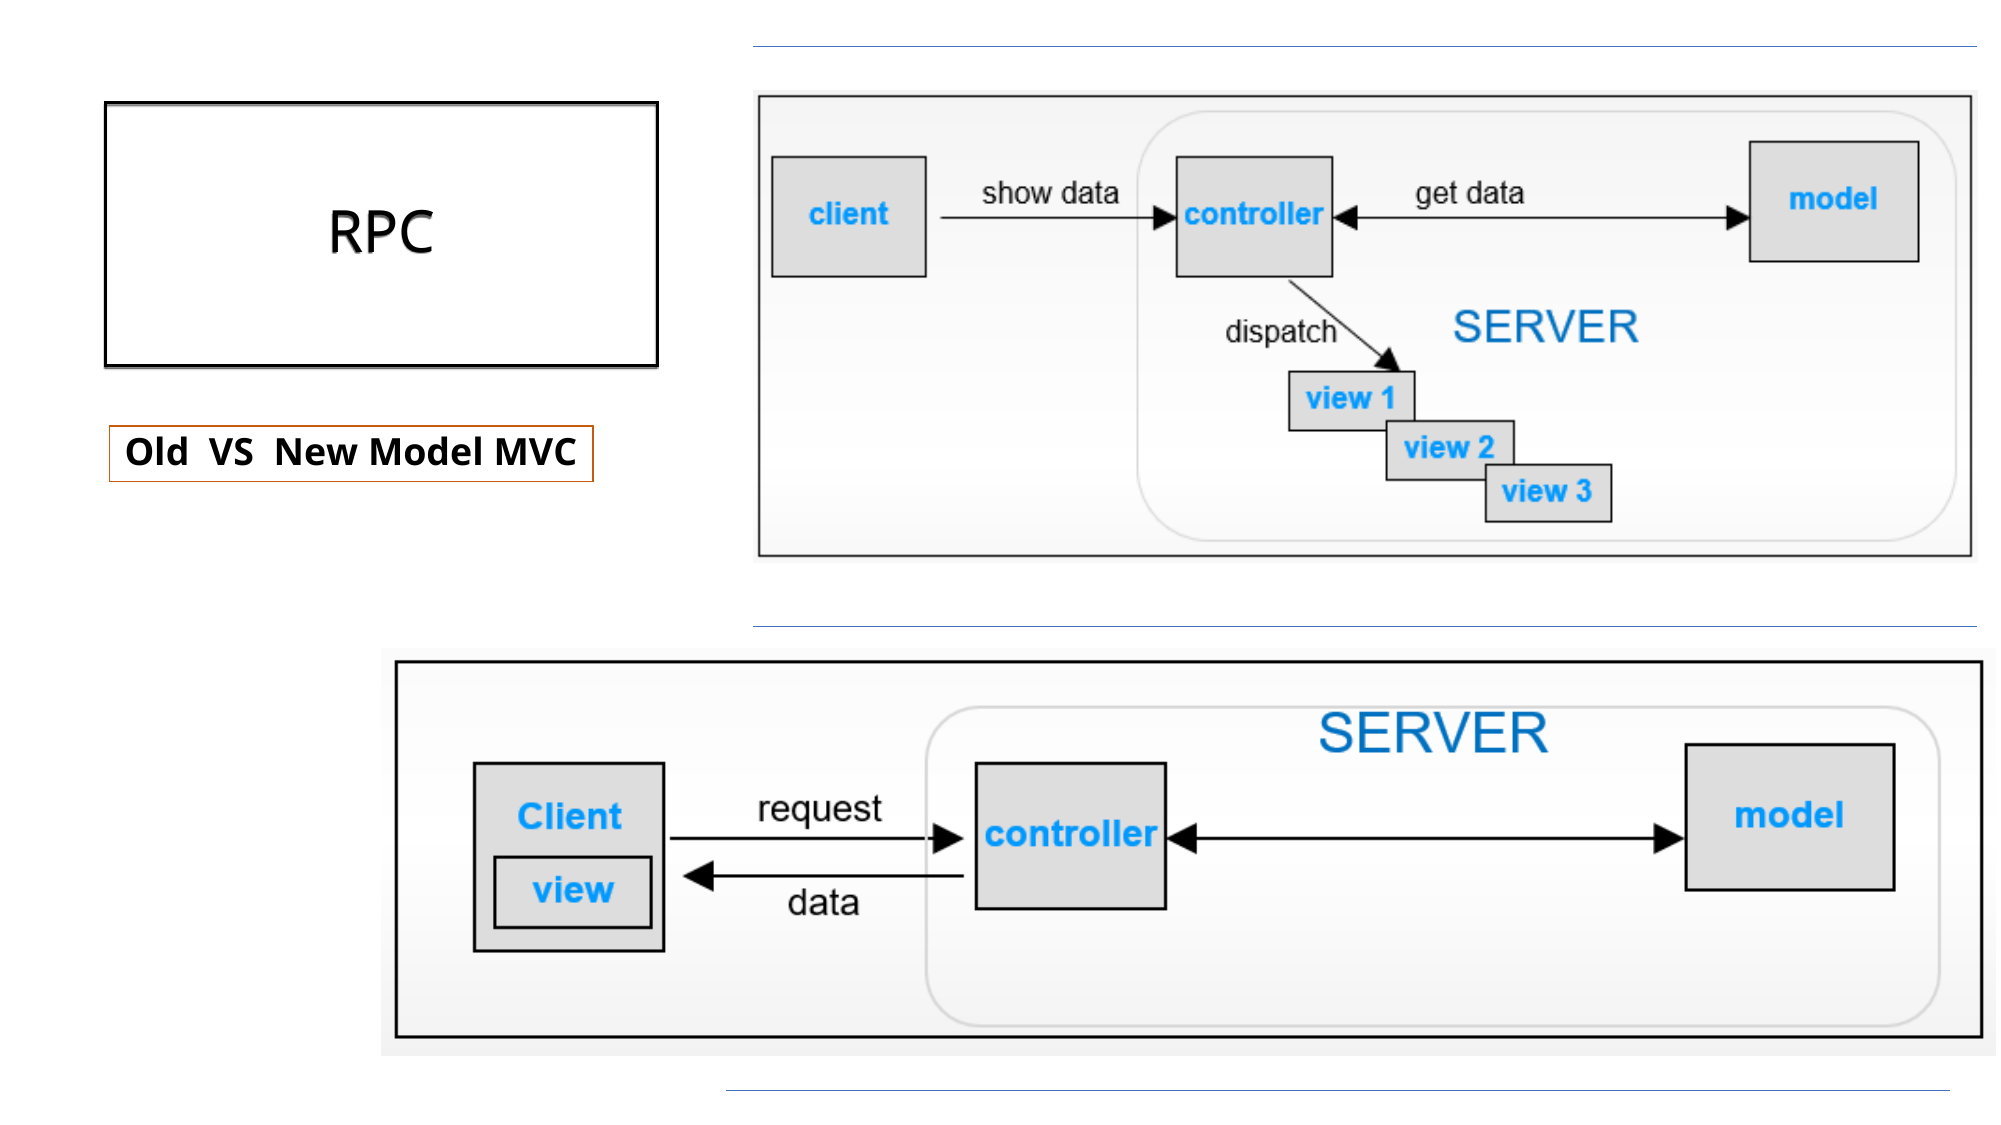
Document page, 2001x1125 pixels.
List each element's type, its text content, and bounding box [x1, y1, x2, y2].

title RPC [105, 102, 658, 366]
picture [381, 648, 1996, 1056]
picture [753, 90, 1978, 563]
text_box Old VS New Model MVC [110, 426, 593, 482]
